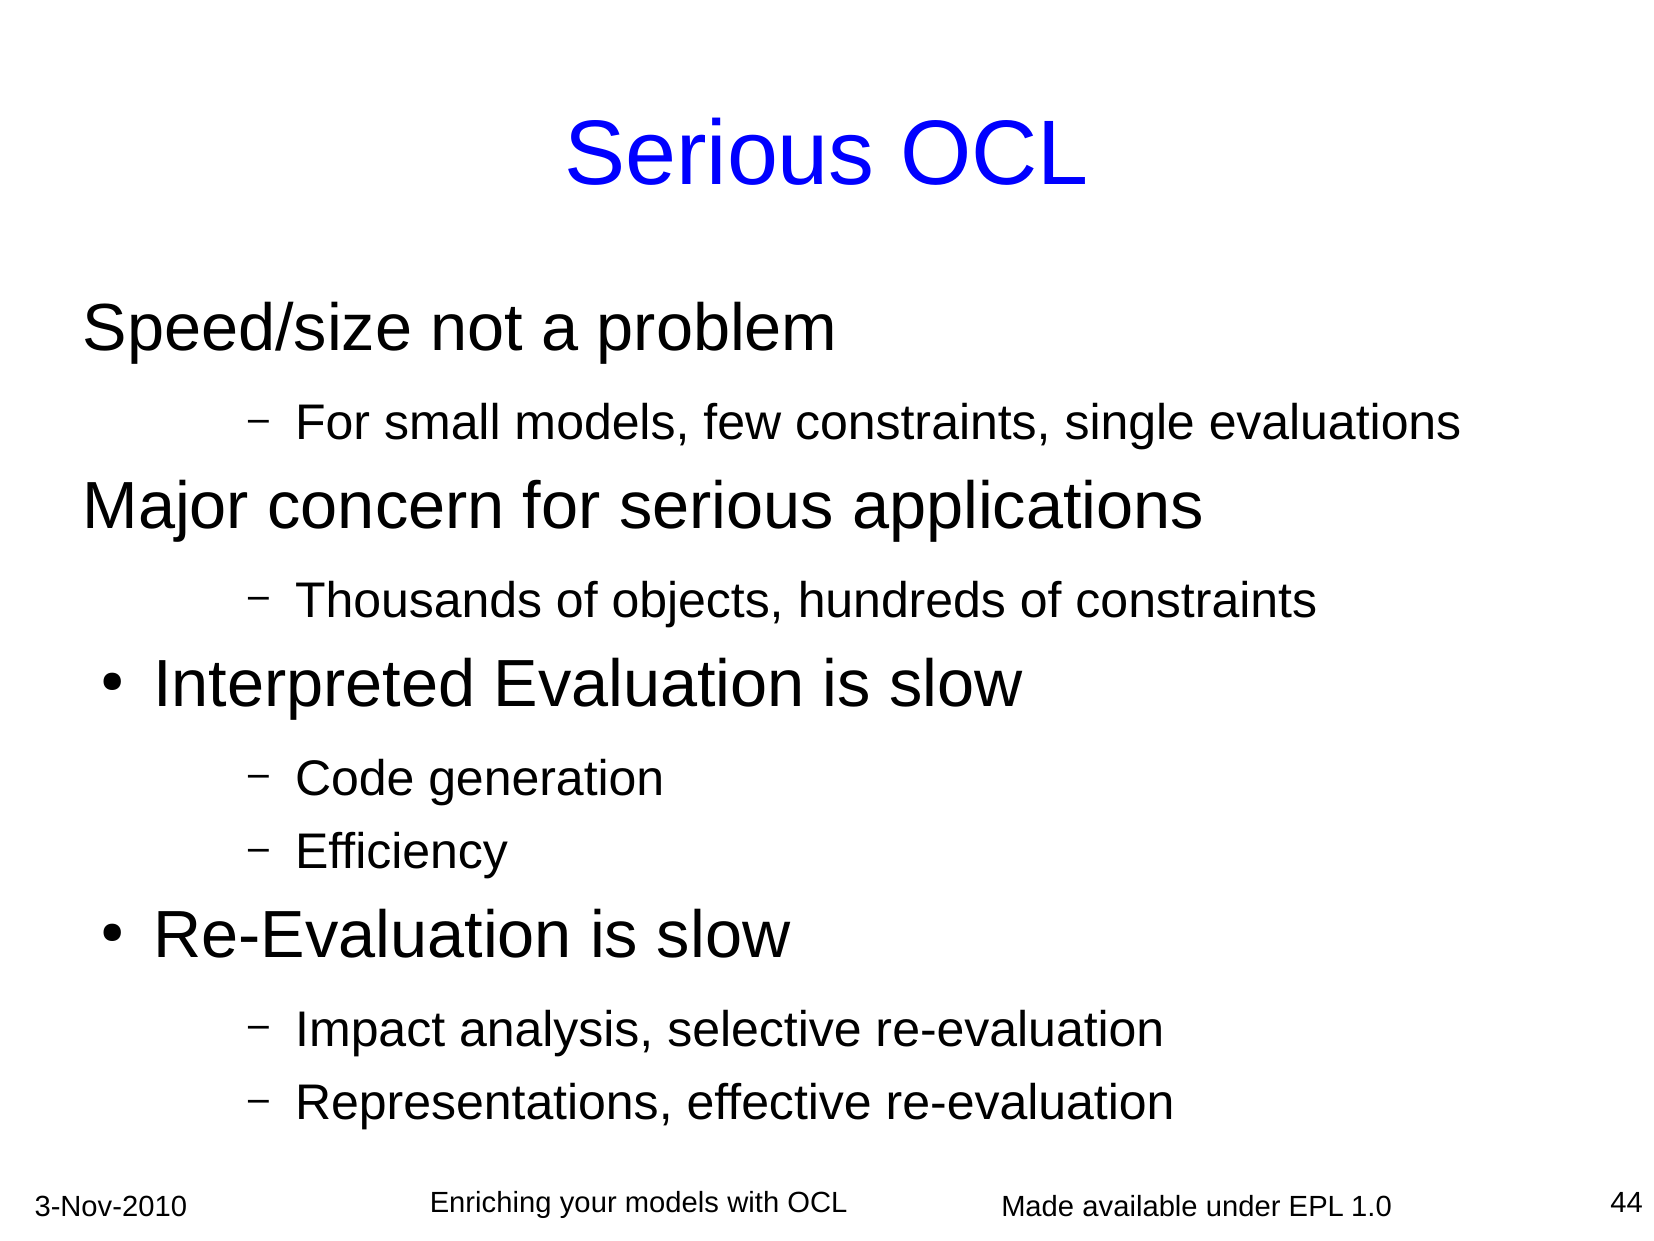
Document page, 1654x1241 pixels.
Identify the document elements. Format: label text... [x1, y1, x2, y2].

title Serious OCL [82, 49, 1571, 257]
list Speed/size not a problem For small models, few constraints, single evaluations Major concern for serious applications Thousands of objects, hundreds of constraints Interpreted Evaluation is slow Code generation Efficiency Re-Evaluation is slow Impact analysis, selective re-evaluation Representations, effective re-evaluation [82, 290, 1571, 1131]
